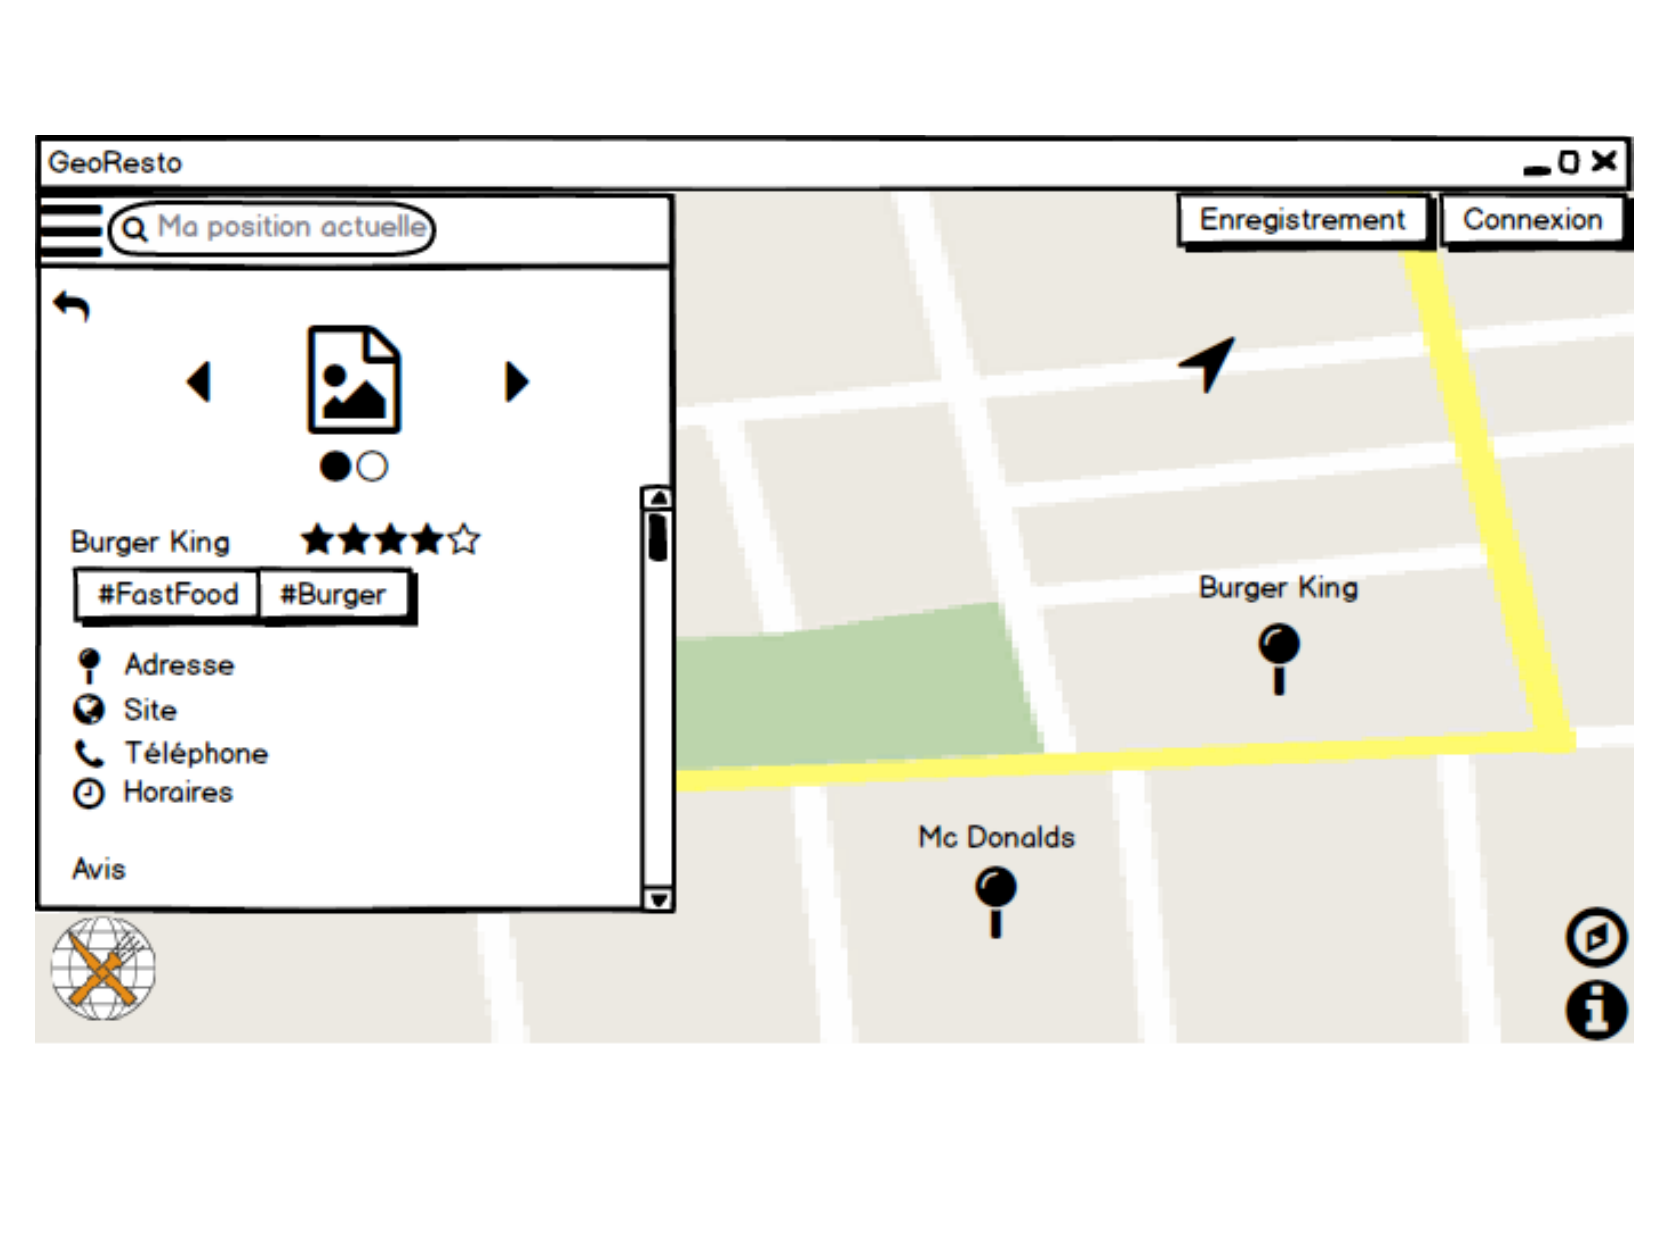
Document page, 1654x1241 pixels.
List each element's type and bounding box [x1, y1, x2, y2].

picture [35, 135, 1634, 1046]
